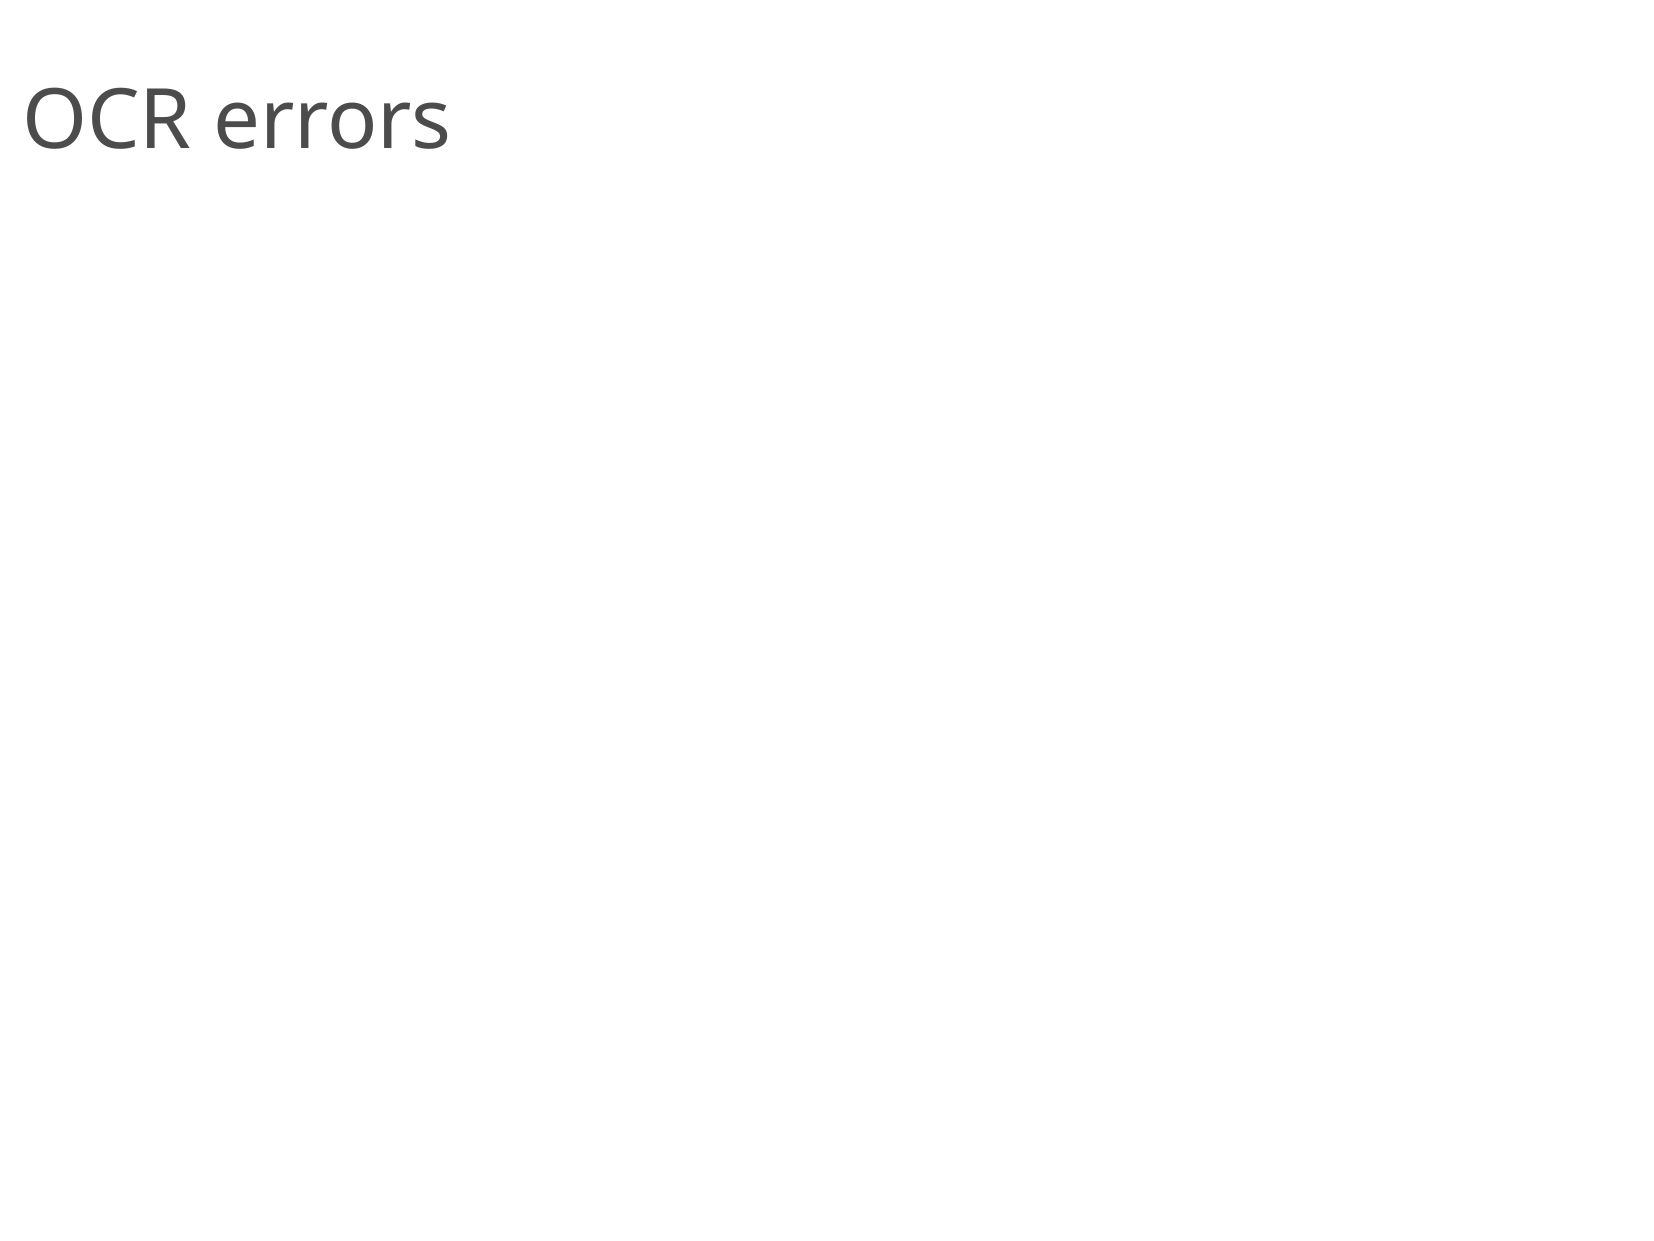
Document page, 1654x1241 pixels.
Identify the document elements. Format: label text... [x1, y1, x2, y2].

title OCR errors [22, 19, 1654, 213]
